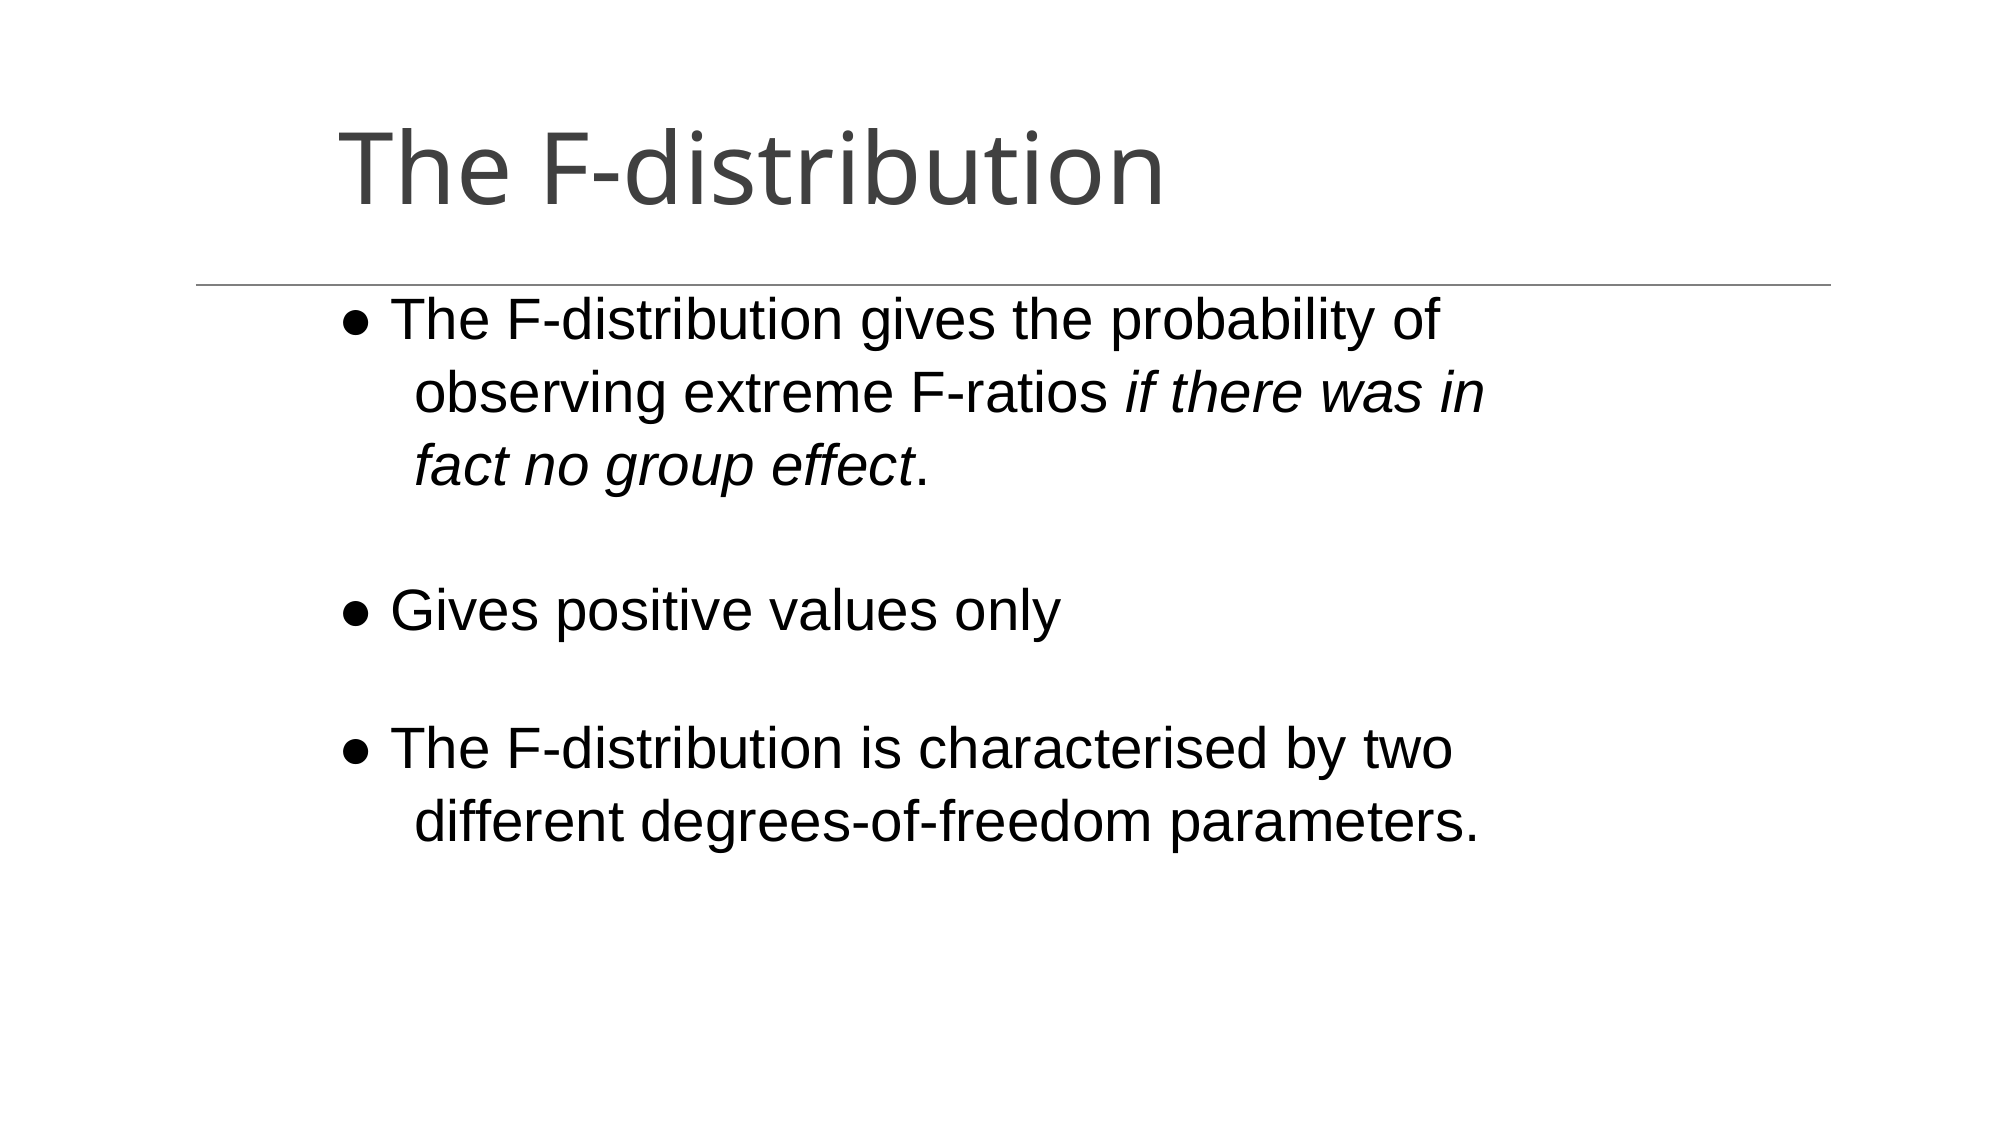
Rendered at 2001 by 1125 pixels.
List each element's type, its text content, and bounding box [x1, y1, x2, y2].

text_box observing extreme F-ratios if there was in [414, 359, 1520, 426]
text_box ● The F-distribution is characterised by two [338, 715, 1489, 782]
text_box [0, 0, 1126, 1125]
text_box The F-distribution [339, 97, 1221, 215]
text_box fact no group effect. [414, 432, 932, 499]
text_box ● Gives positive values only [338, 577, 1064, 644]
text_box ● The F-distribution gives the probability of [338, 286, 1476, 353]
text_box different degrees-of-freedom parameters. [414, 788, 1484, 855]
